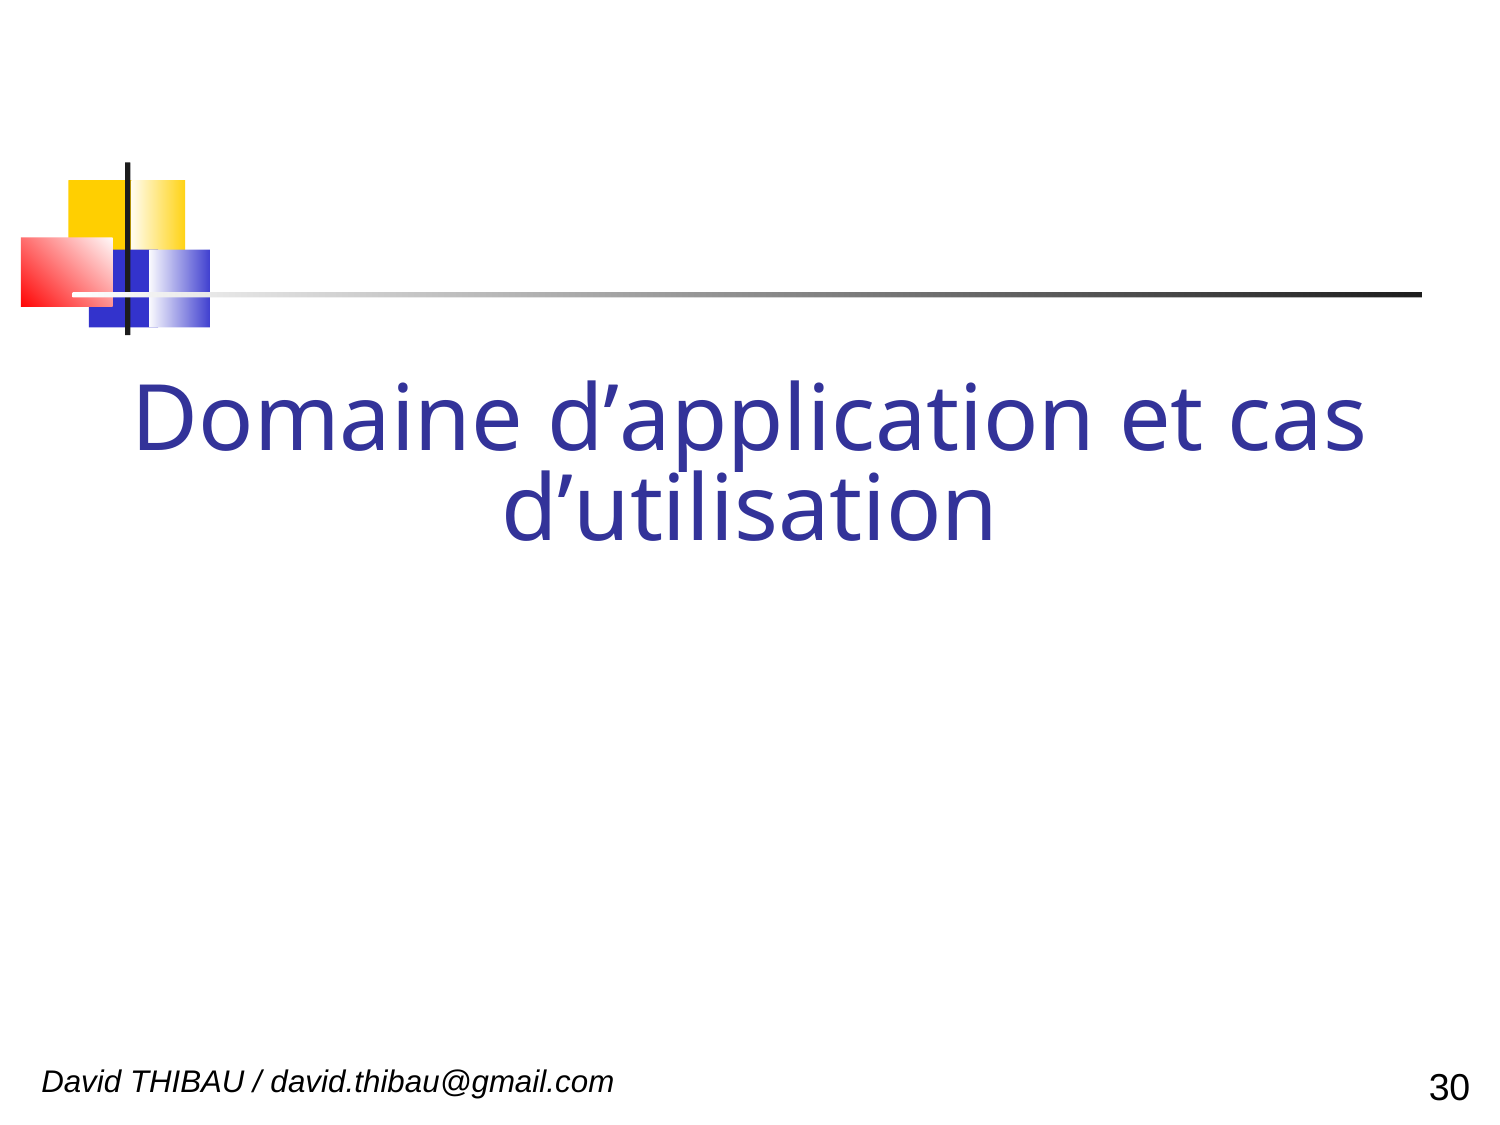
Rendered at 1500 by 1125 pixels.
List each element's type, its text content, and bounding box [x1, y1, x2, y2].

title Domaine d’application et cas d’utilisation [112, 374, 1388, 563]
